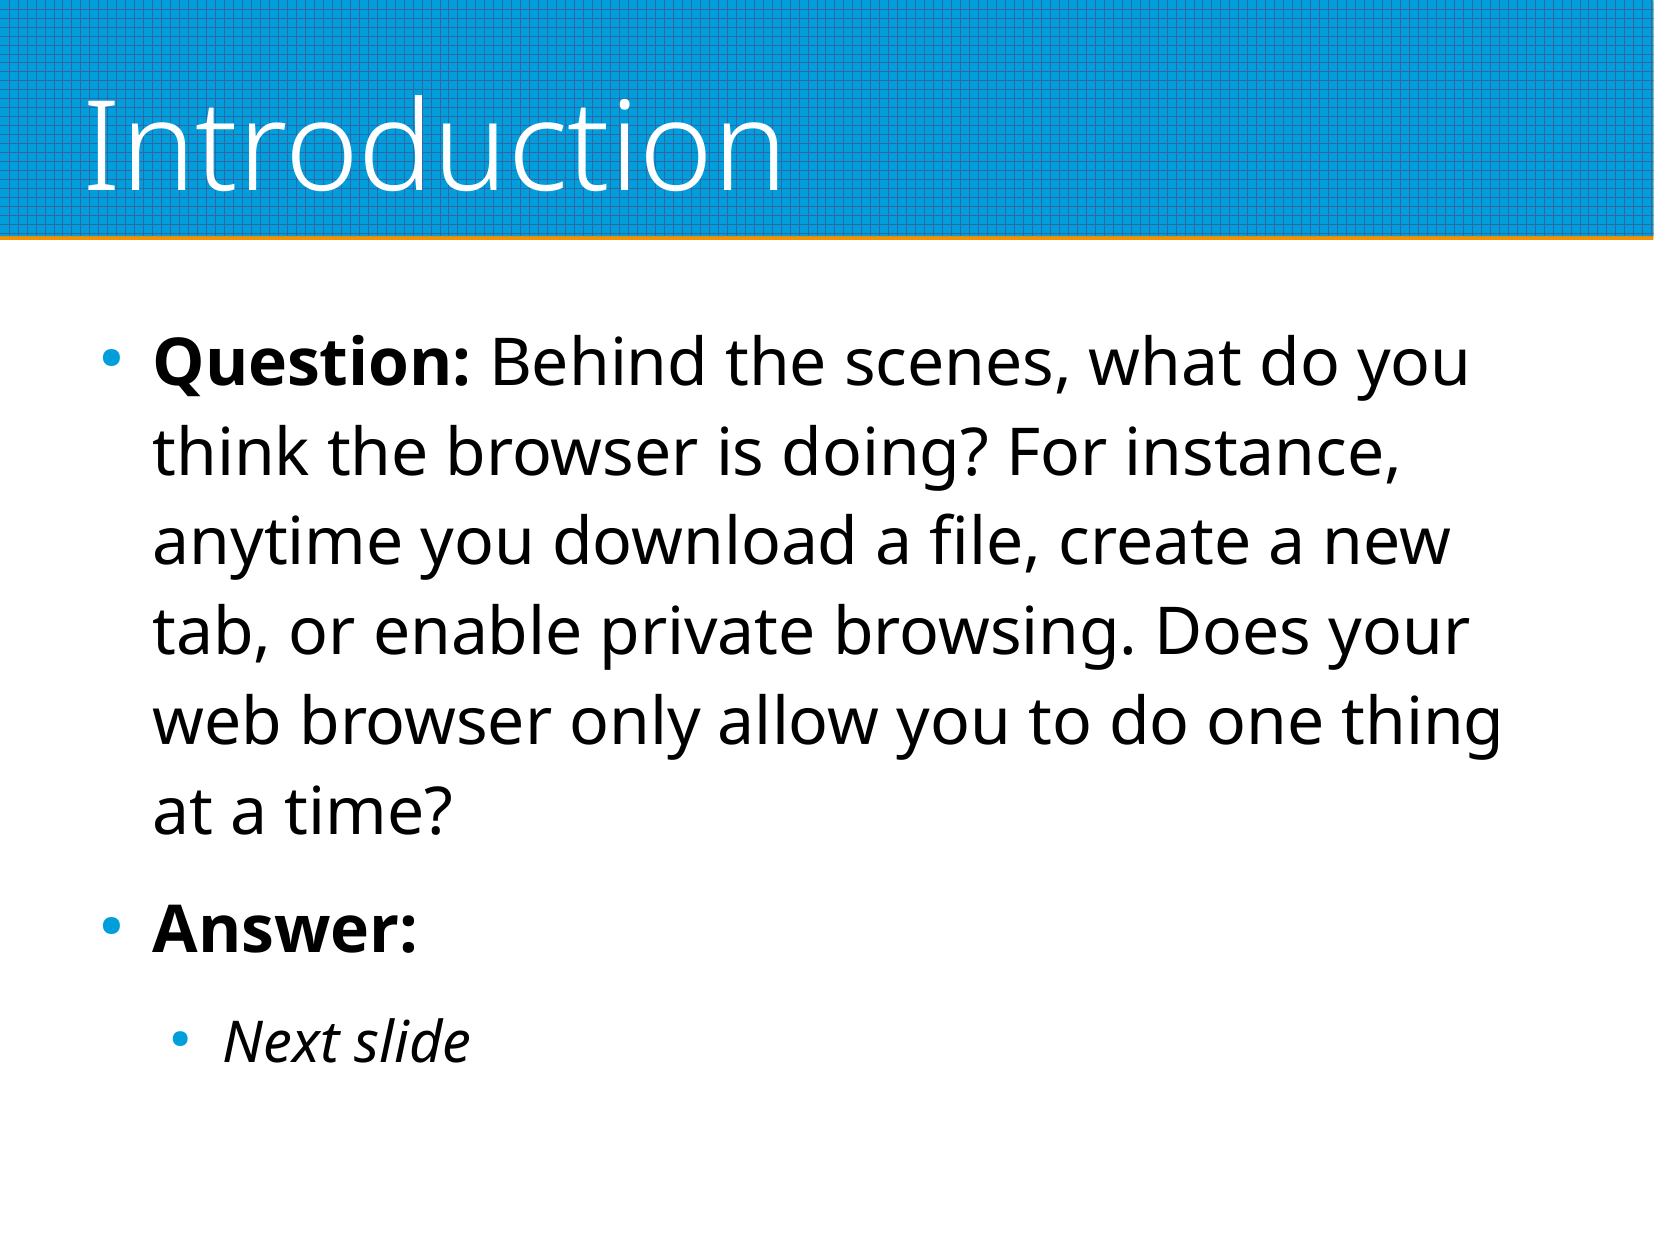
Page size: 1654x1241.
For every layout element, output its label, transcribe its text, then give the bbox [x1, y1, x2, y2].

title Introduction [82, 19, 1571, 227]
list Question: Behind the scenes, what do you think the browser is doing? For instance, anytime you download a file, create a new tab, or enable private browsing. Does your web browser only allow you to do one thing at a time? Answer: Next slide [82, 314, 1563, 1081]
